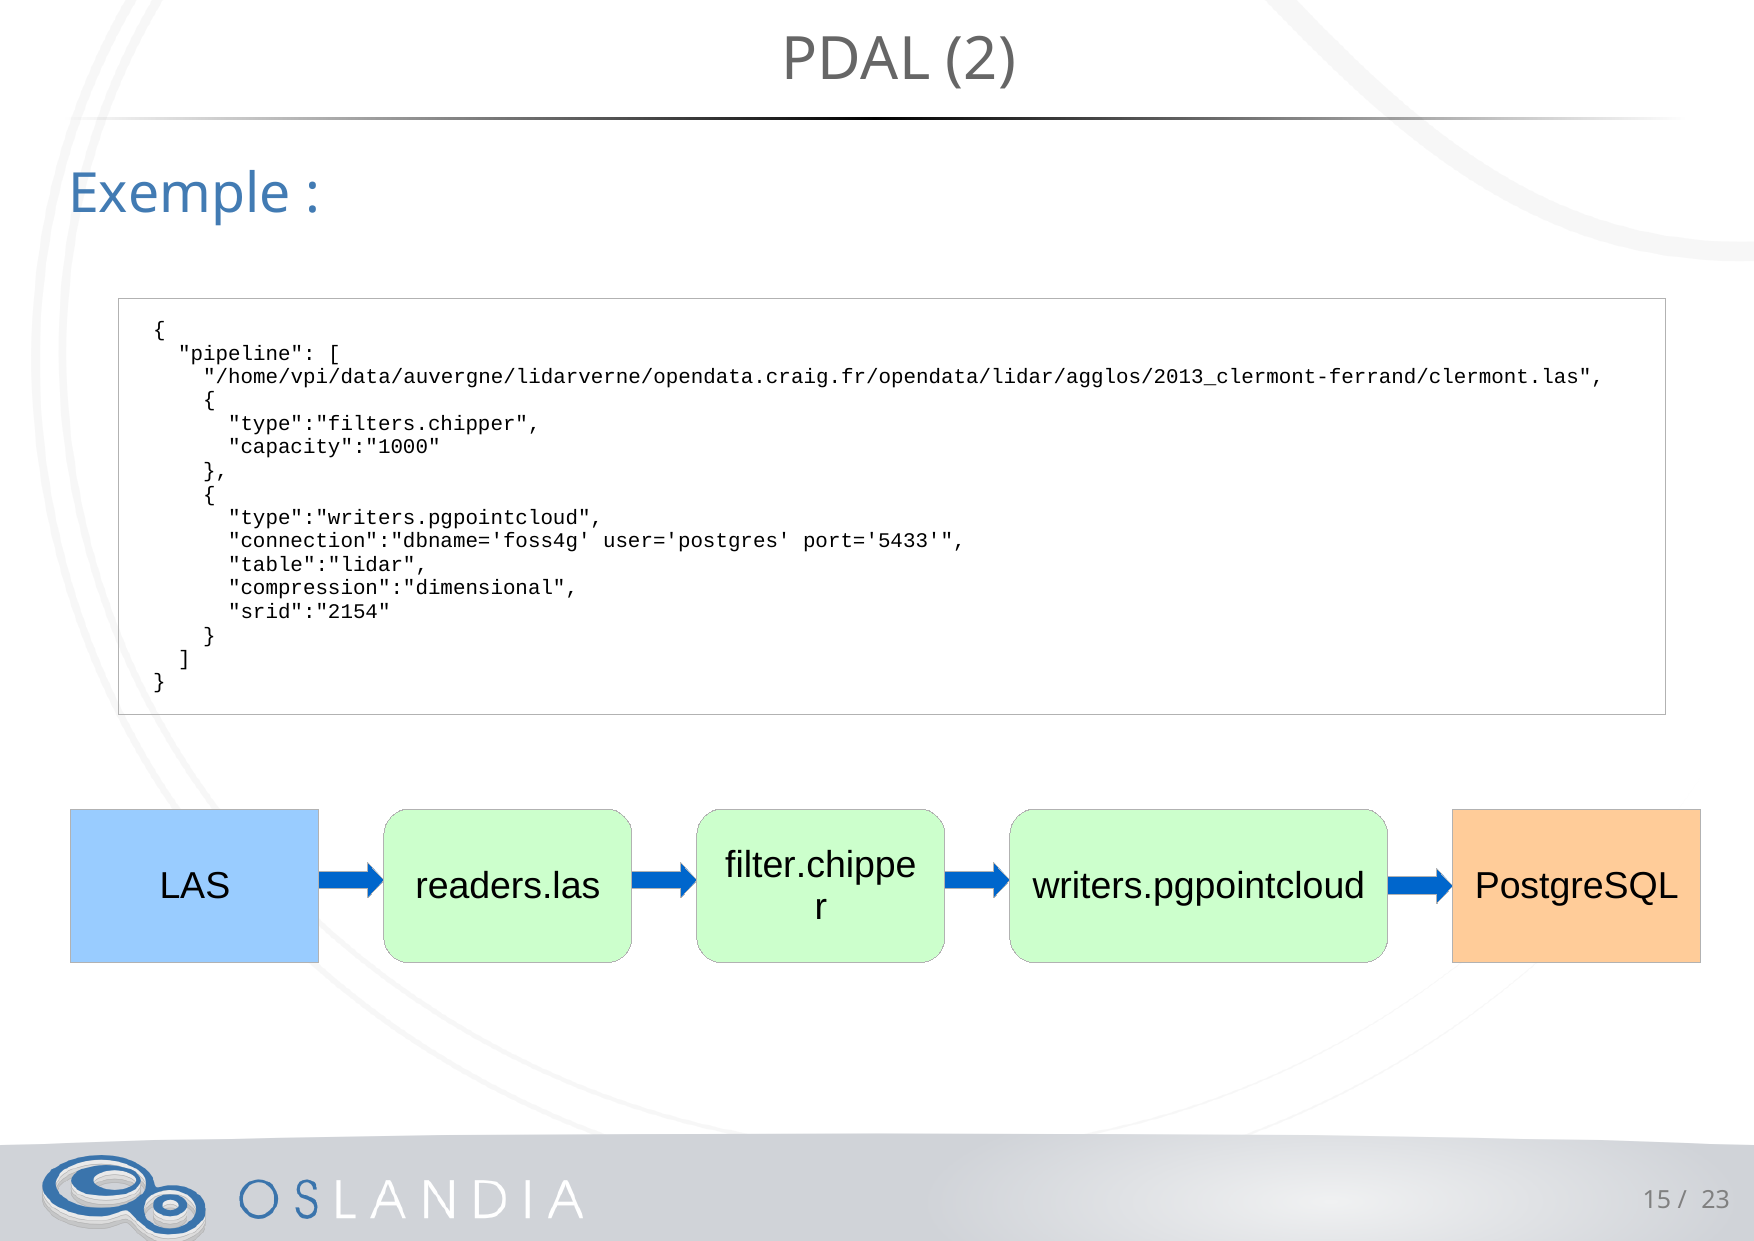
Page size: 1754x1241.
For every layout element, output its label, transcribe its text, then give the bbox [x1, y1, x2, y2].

text_box { "pipeline": [ "/home/vpi/data/auvergne/lidarverne/opendata.craig.fr/opendata/lidar/agglos/2013_clermont-ferrand/clermont.las", { "type":"filters.chipper", "capacity":"1000" }, { "type":"writers.pgpointcloud", "connection":"dbname='foss4g' user='postgres' port='5433'", "table":"lidar", "compression":"dimensional", "srid":"2154" } ] } [138, 311, 1619, 703]
text_box LAS [70, 809, 319, 963]
list Exemple : [38, 153, 1710, 222]
text_box writers.pgpointcloud [1009, 809, 1388, 963]
text_box PostgreSQL [1452, 809, 1701, 963]
text_box filter.chipper [696, 809, 945, 963]
picture [0, 0, 1754, 1241]
title PDAL (2) [31, 14, 1754, 98]
text_box [318, 862, 384, 898]
text_box [1387, 868, 1453, 904]
text_box readers.las [383, 809, 632, 963]
text_box [631, 862, 697, 898]
text_box [944, 862, 1010, 898]
